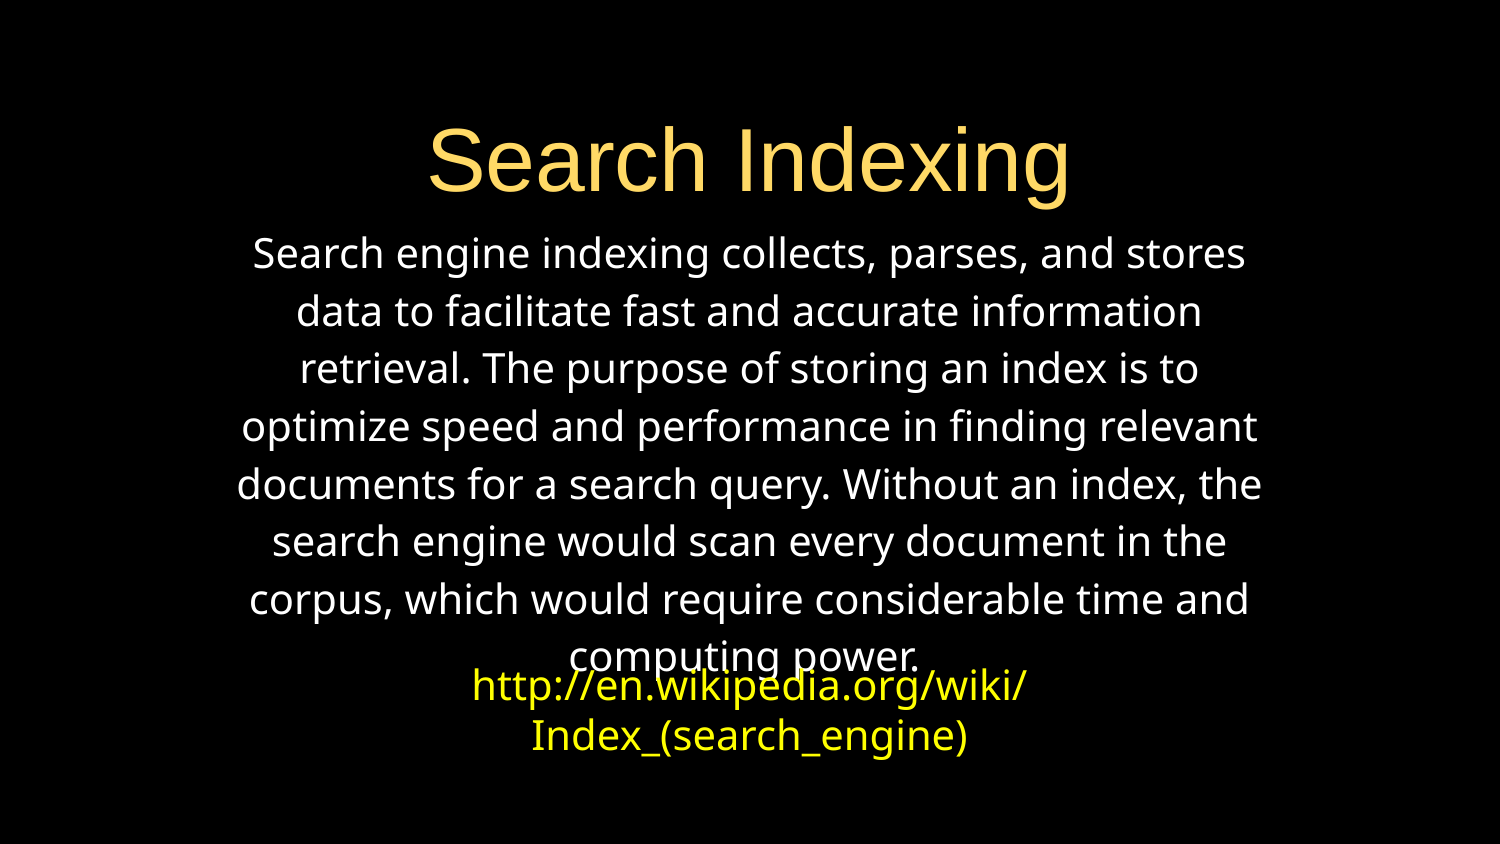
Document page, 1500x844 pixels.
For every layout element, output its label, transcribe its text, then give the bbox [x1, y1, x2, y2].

text_box Search engine indexing collects, parses, and stores data to facilitate fast and accurate information retrieval. The purpose of storing an index is to optimize speed and performance in finding relevant documents for a search query. Without an index, the search engine would scan every document in the corpus, which would require considerable time and computing power. [222, 248, 1277, 652]
text_box http://en.wikipedia.org/wiki/Index_(search_engine) [253, 680, 1246, 738]
text_box Search Indexing [106, 76, 1393, 235]
